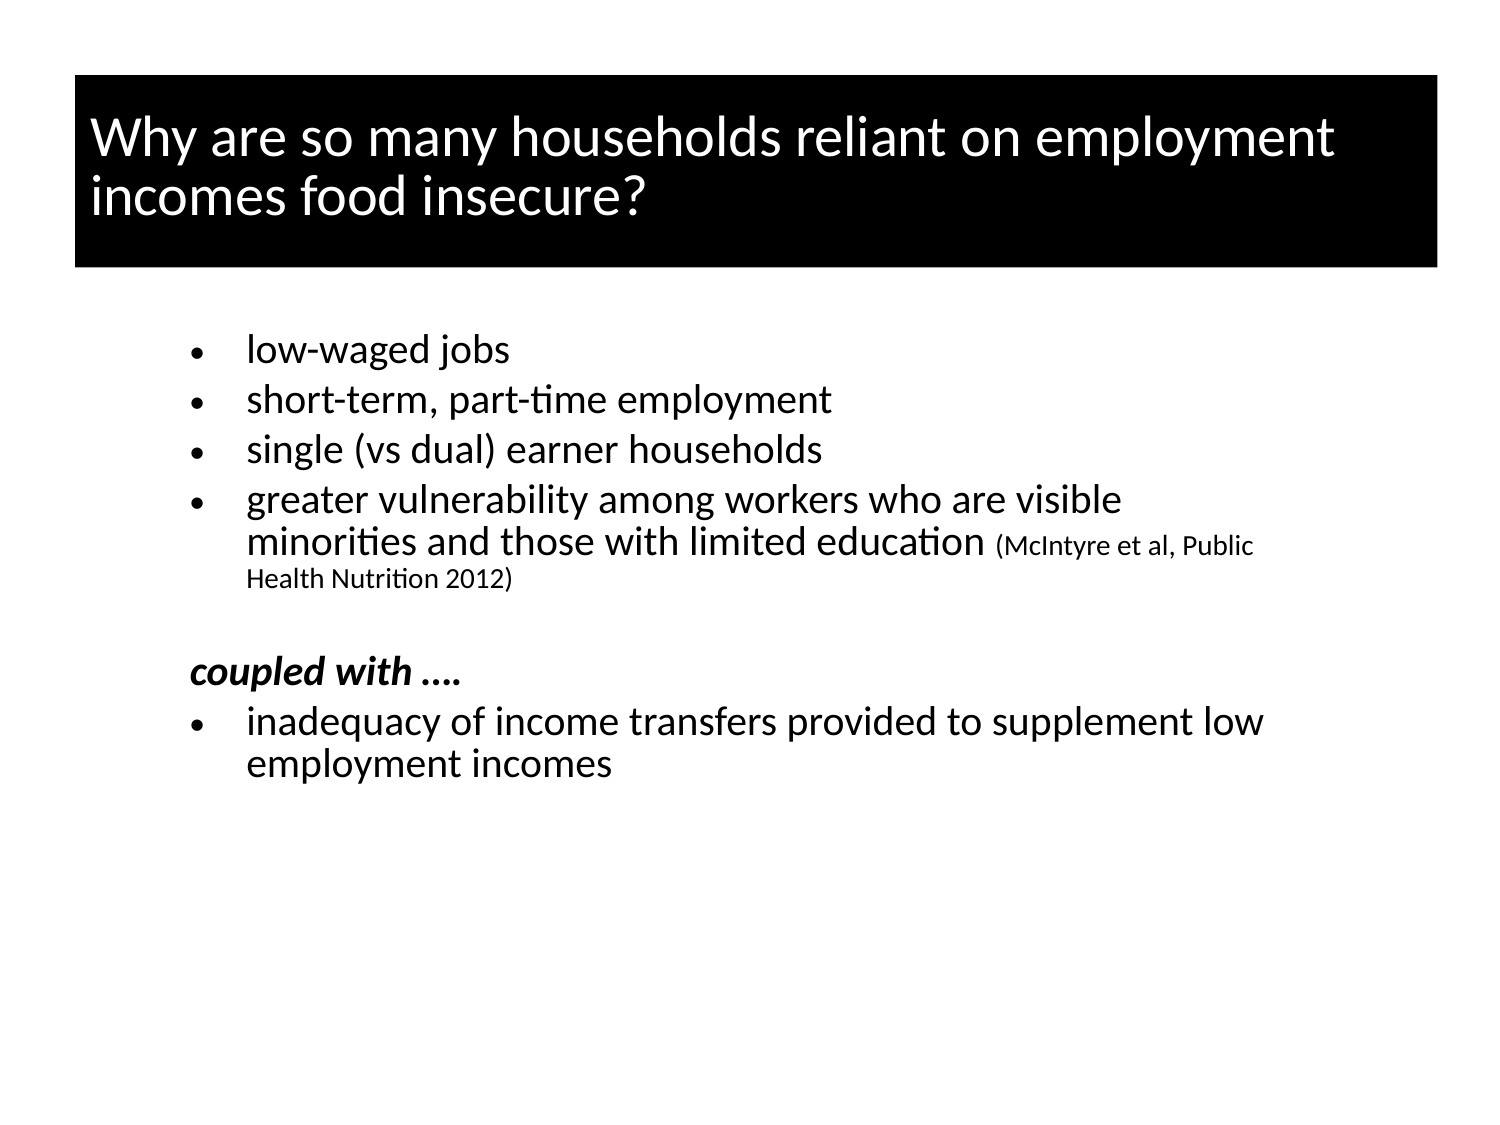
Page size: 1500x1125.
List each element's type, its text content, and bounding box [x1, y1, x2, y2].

list low-waged jobs short-term, part-time employment single (vs dual) earner households greater vulnerability among workers who are visible minorities and those with limited education (McIntyre et al, Public Health Nutrition 2012) coupled with …. inadequacy of income transfers provided to supplement low employment incomes [174, 324, 1313, 925]
title Why are so many households reliant on employment incomes food insecure? [75, 75, 1438, 268]
